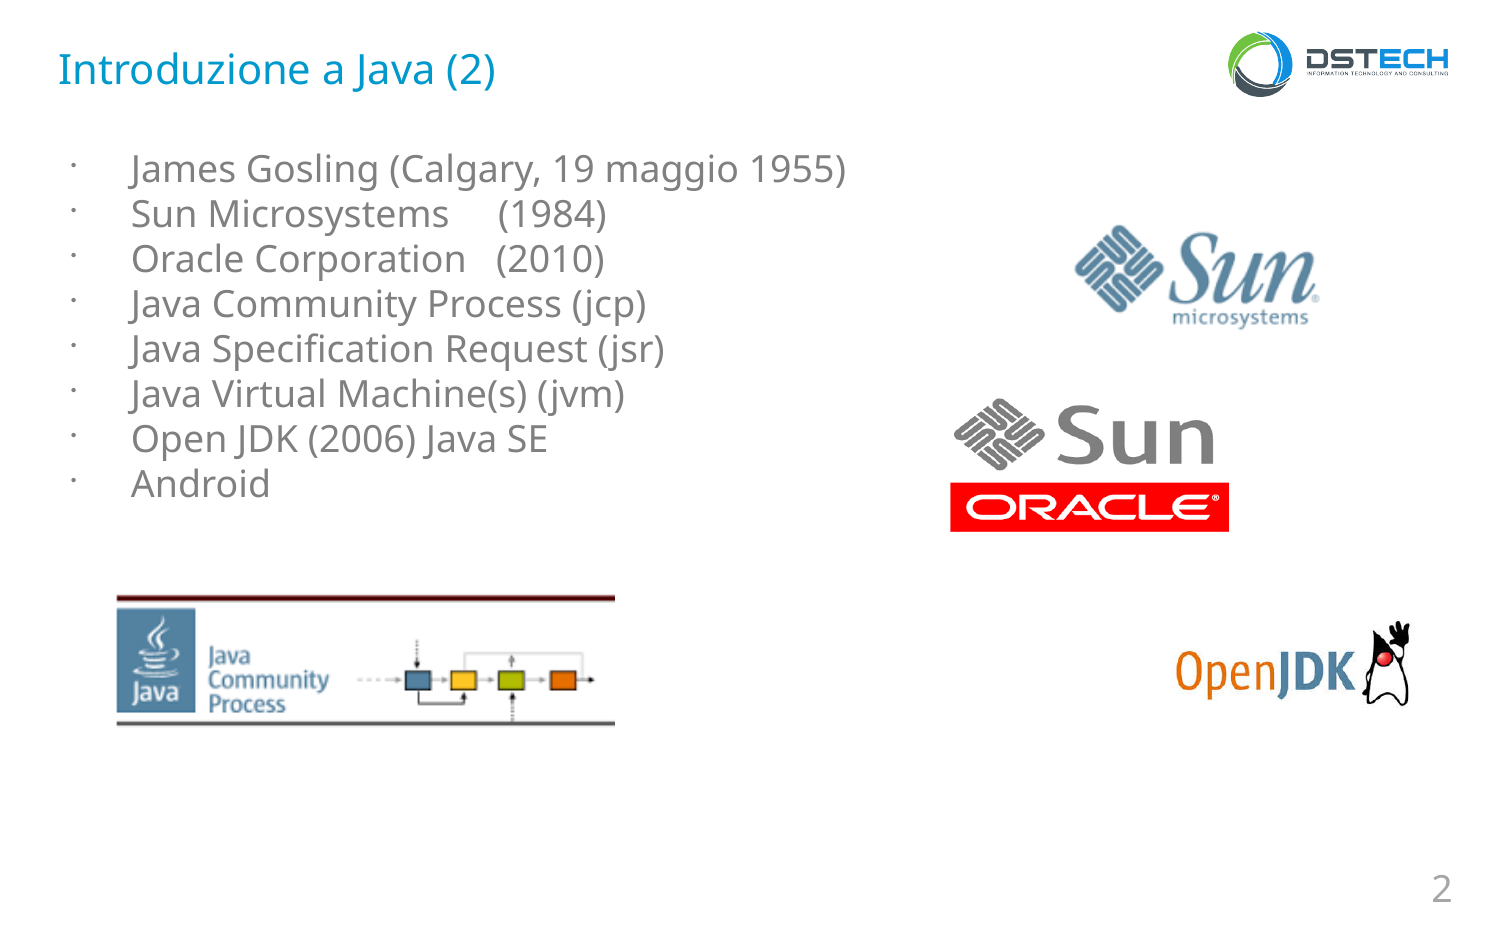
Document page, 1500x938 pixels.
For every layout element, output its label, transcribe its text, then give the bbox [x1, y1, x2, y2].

picture [110, 590, 615, 735]
picture [1228, 31, 1448, 97]
picture [1164, 602, 1418, 737]
text_box [815, 132, 1500, 871]
picture [1072, 224, 1323, 331]
text_box Introduzione a Java (2) [43, 35, 475, 101]
text_box 2 [1413, 864, 1460, 910]
text_box James Gosling (Calgary, 19 maggio 1955) Sun Microsystems (1984) Oracle Corporation (2010) Java Community Process (jcp) Java Specification Request (jsr) Java Virtual Machine(s) (jvm) Open JDK (2006) Java SE Android [70, 145, 1453, 871]
